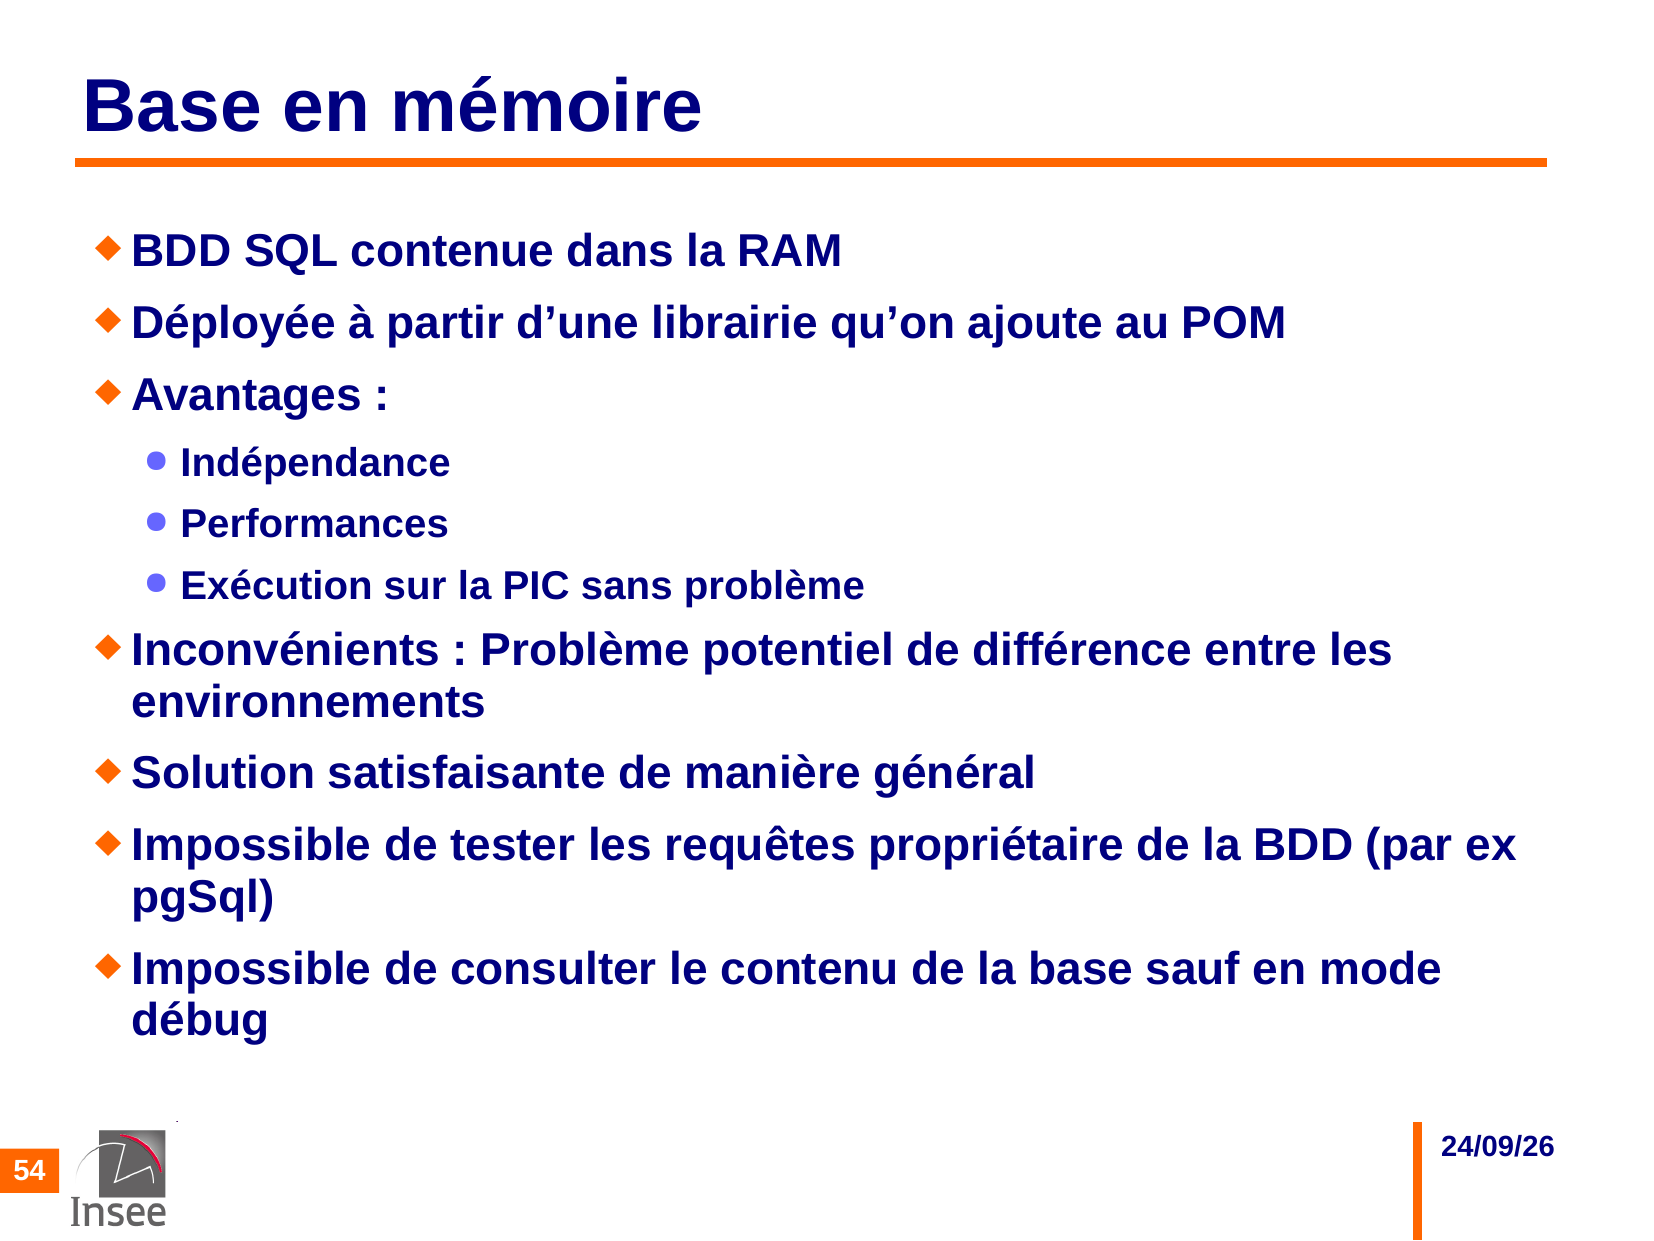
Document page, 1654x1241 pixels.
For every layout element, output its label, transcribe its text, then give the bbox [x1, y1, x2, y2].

list BDD SQL contenue dans la RAM Déployée à partir d’une librairie qu’on ajoute au POM Avantages : Indépendance Performances Exécution sur la PIC sans problème Inconvénients : Problème potentiel de différence entre les environnements Solution satisfaisante de manière général Impossible de tester les requêtes propriétaire de la BDD (par ex pgSql) Impossible de consulter le contenu de la base sauf en mode débug [82, 224, 1571, 1051]
title Base en mémoire [82, 49, 1619, 163]
picture [62, 1121, 178, 1241]
